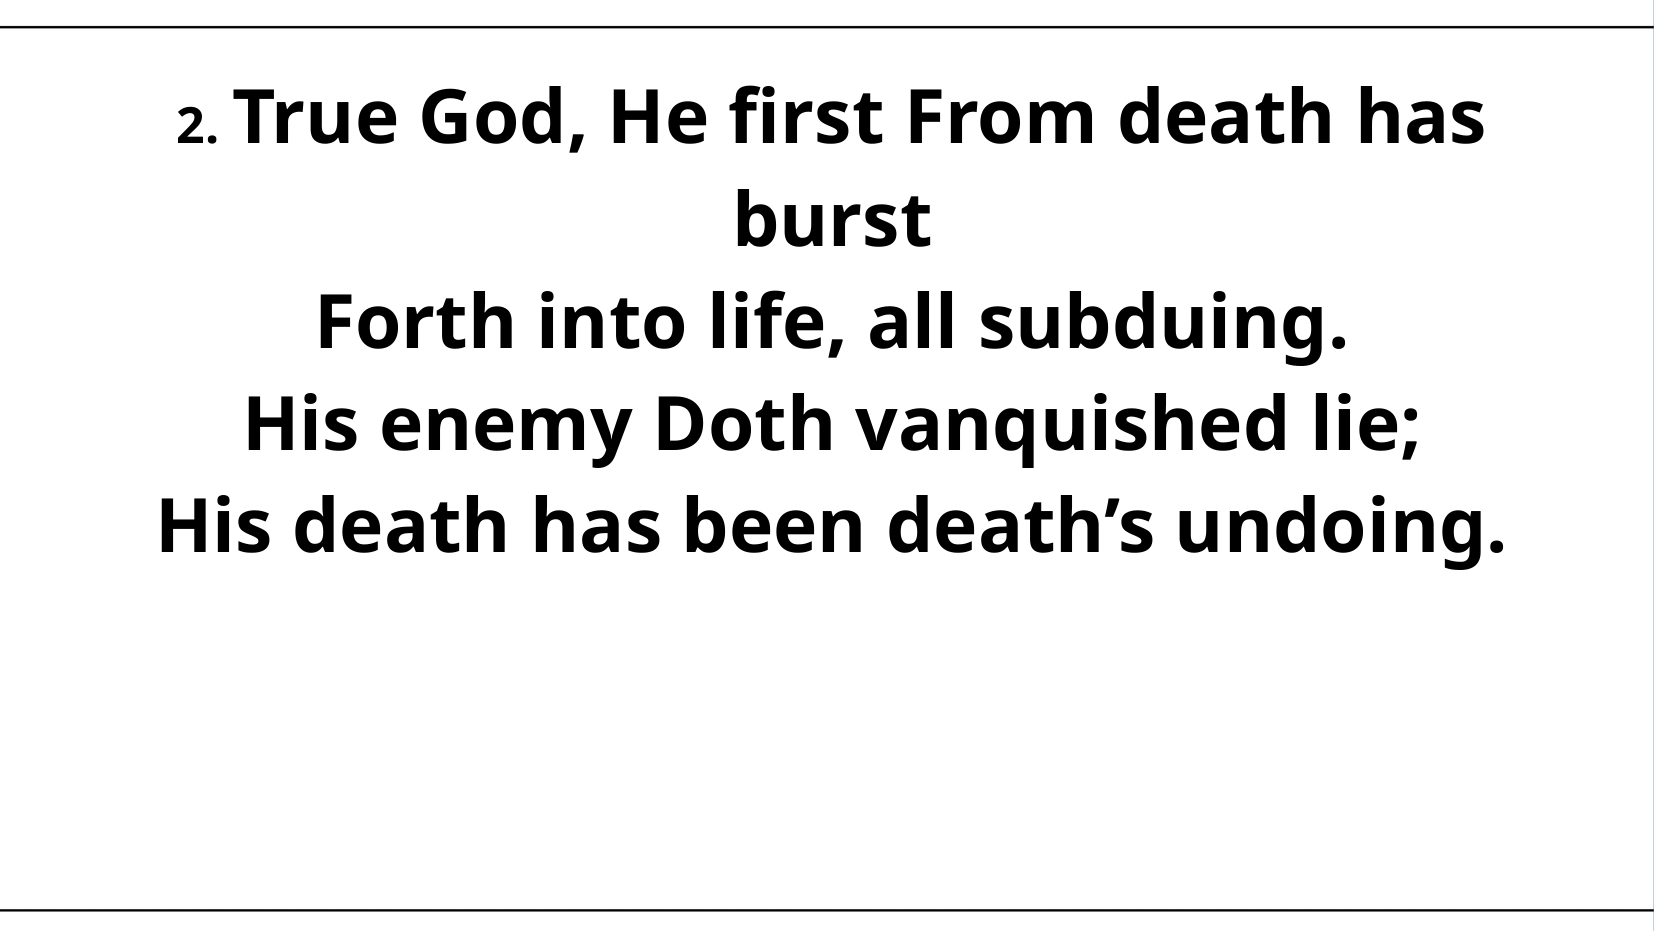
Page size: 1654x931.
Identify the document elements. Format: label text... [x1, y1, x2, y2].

text_box 2. True God, He first From death has burst Forth into life, all subduing. His enemy Doth vanquished lie; His death has been death’s undoing. [75, 56, 1591, 496]
picture [0, 0, 1654, 931]
